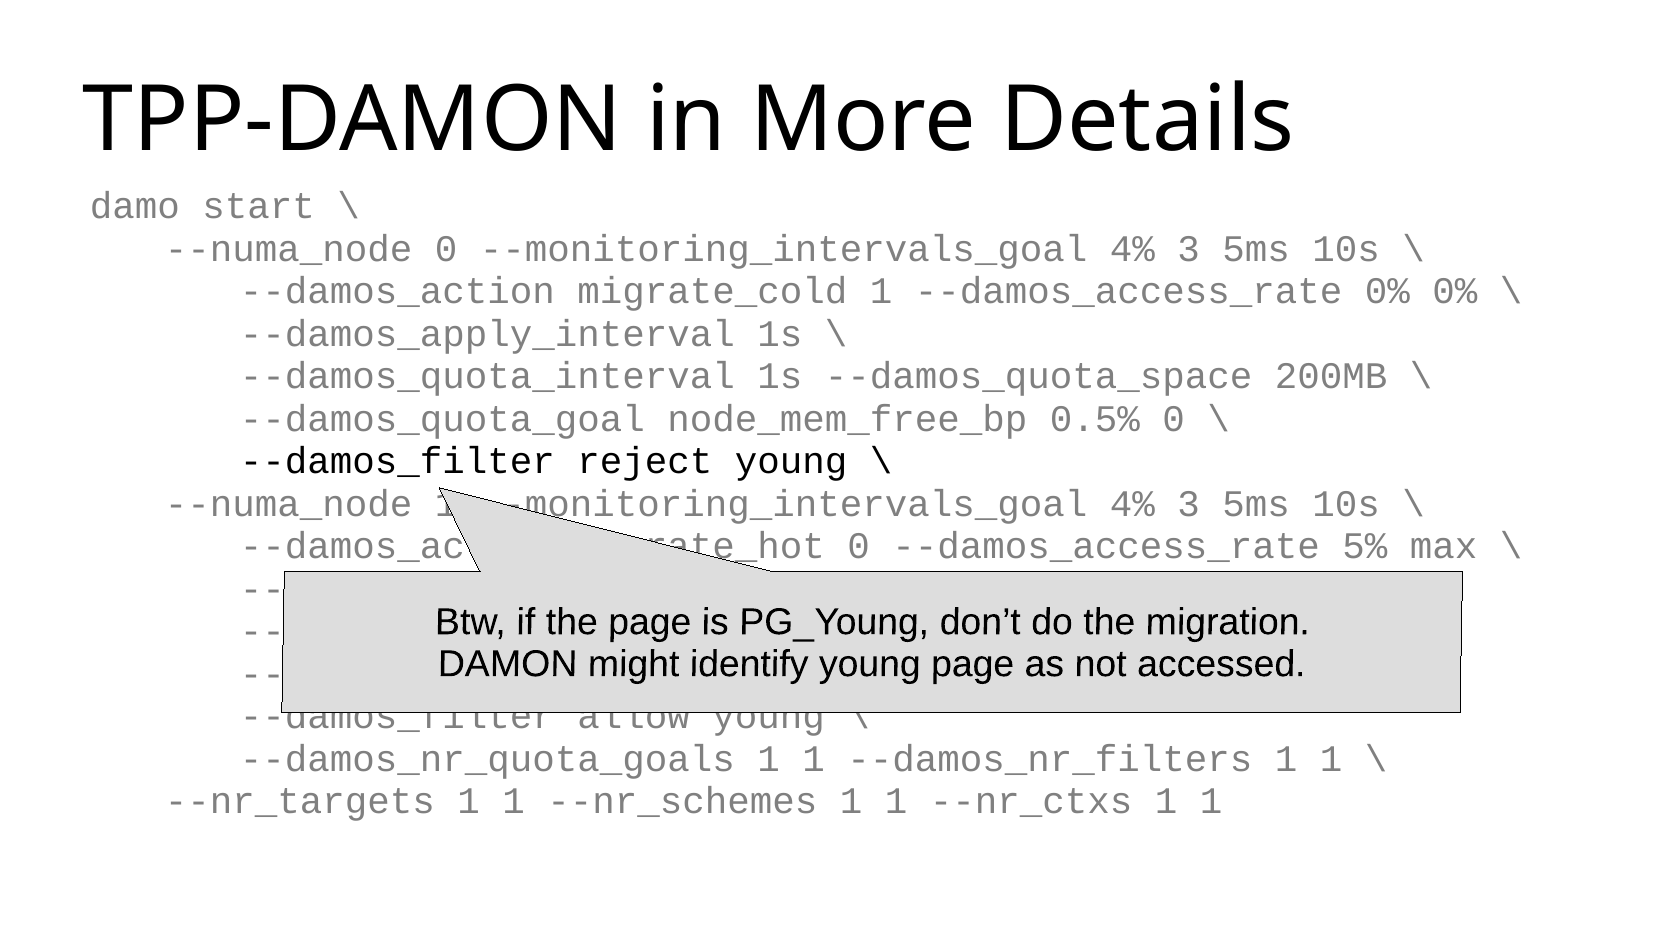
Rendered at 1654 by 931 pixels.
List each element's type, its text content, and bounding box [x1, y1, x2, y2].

text_box Btw, if the page is PG_Young, don’t do the migration. DAMON might identify young page as not accessed. [281, 487, 1463, 713]
text_box damo start \ --numa_node 0 --monitoring_intervals_goal 4% 3 5ms 10s \ --damos_action migrate_cold 1 --damos_access_rate 0% 0% \ --damos_apply_interval 1s \ --damos_quota_interval 1s --damos_quota_space 200MB \ --damos_quota_goal node_mem_free_bp 0.5% 0 \ --damos_filter reject young \ --numa_node 1 --monitoring_intervals_goal 4% 3 5ms 10s \ --damos_action migrate_hot 0 --damos_access_rate 5% max \ --damos_apply_interval 1s \ --damos_quota_interval 1s --damos_quota_space 200MB \ --damos_quota_goal node_mem_used_bp 99.7% 0 \ --damos_filter allow young \ --damos_nr_quota_goals 1 1 --damos_nr_filters 1 1 \ --nr_targets 1 1 --nr_schemes 1 1 --nr_ctxs 1 1 [75, 179, 1550, 833]
title TPP-DAMON in More Details [82, 37, 1571, 193]
